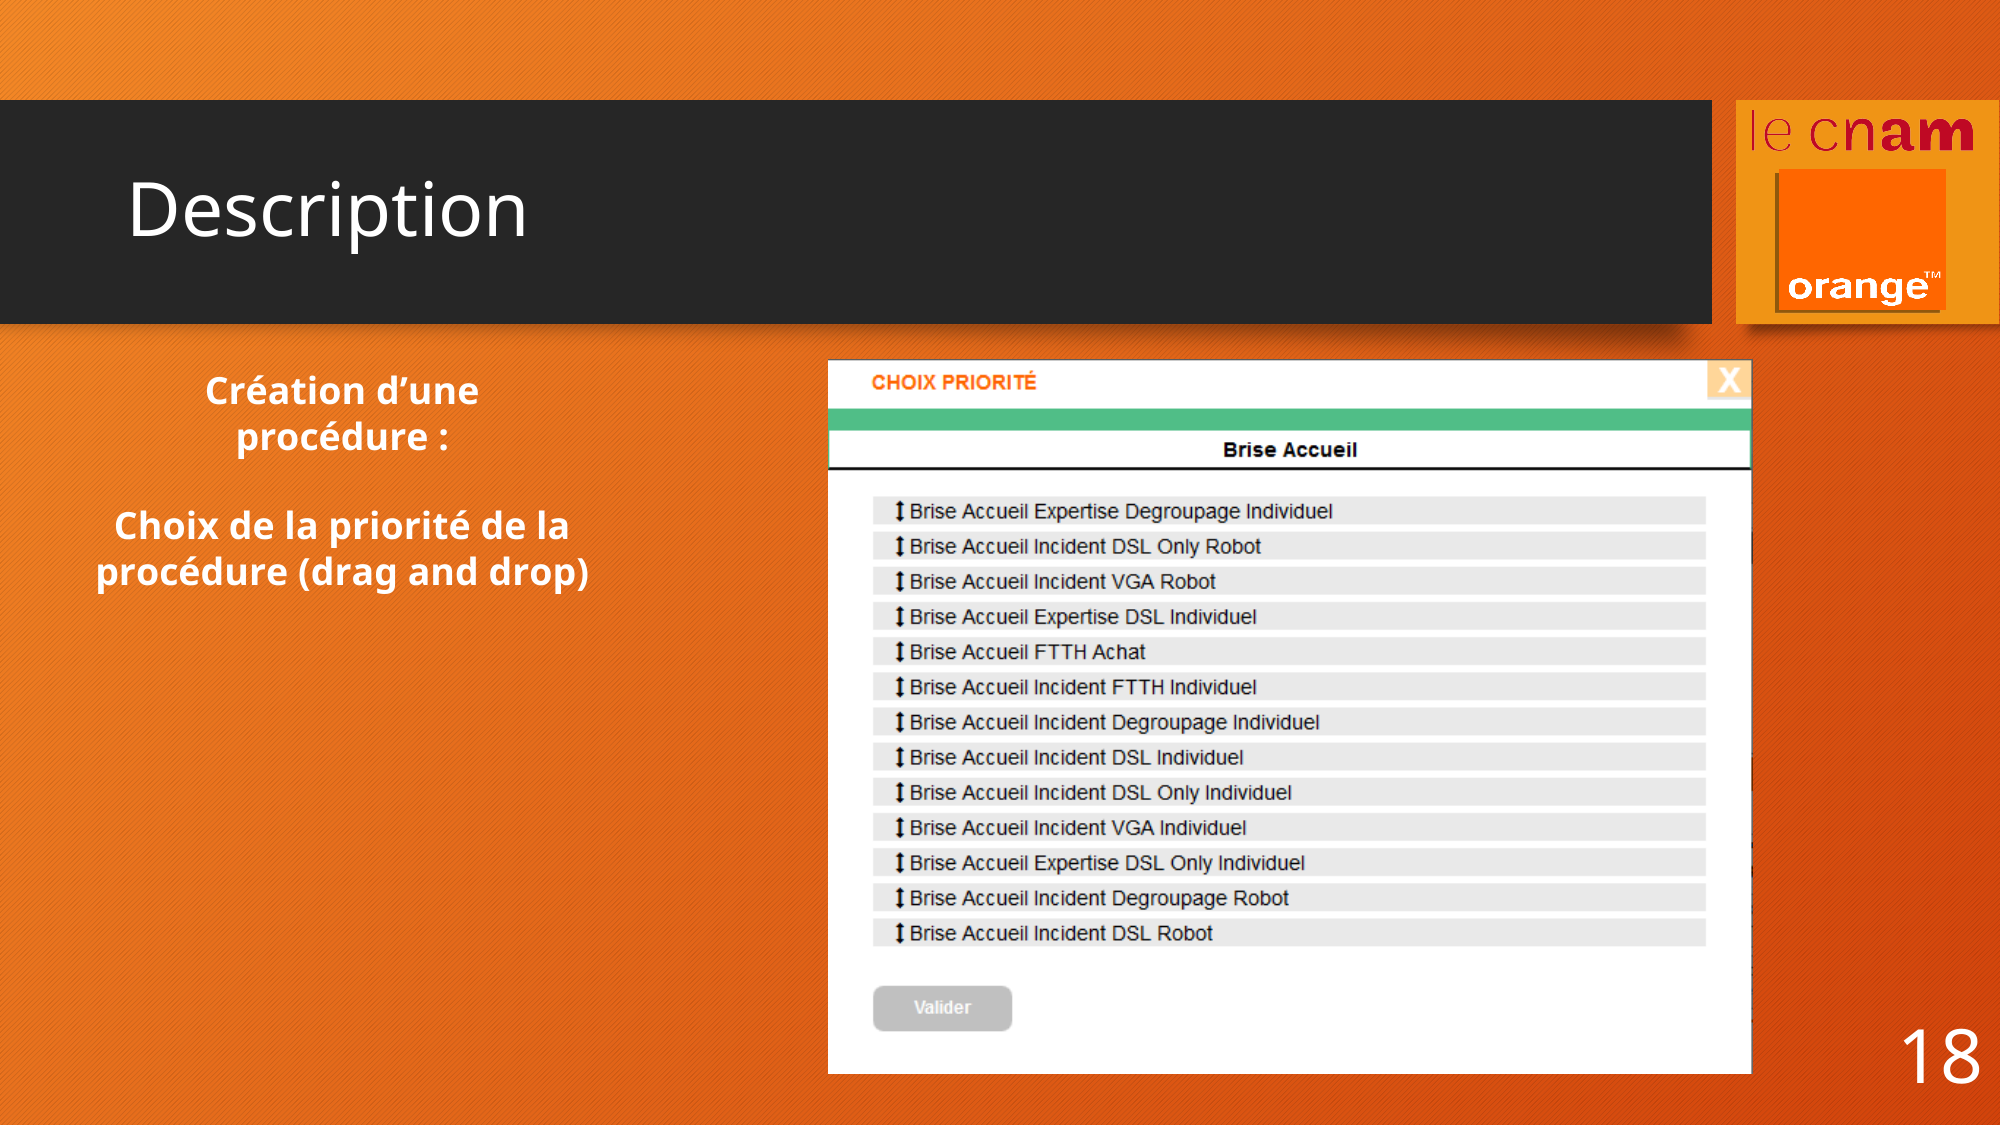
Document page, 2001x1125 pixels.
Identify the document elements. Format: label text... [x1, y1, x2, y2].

picture [1752, 110, 1973, 151]
picture [1736, 323, 2000, 348]
picture [1779, 169, 1946, 310]
title Description [111, 123, 1689, 301]
text_box Création d’une procédure : Choix de la priorité de la procédure (drag and drop) [80, 360, 608, 603]
picture [0, 323, 1753, 1074]
text_box <numéro> [1882, 970, 2000, 1125]
